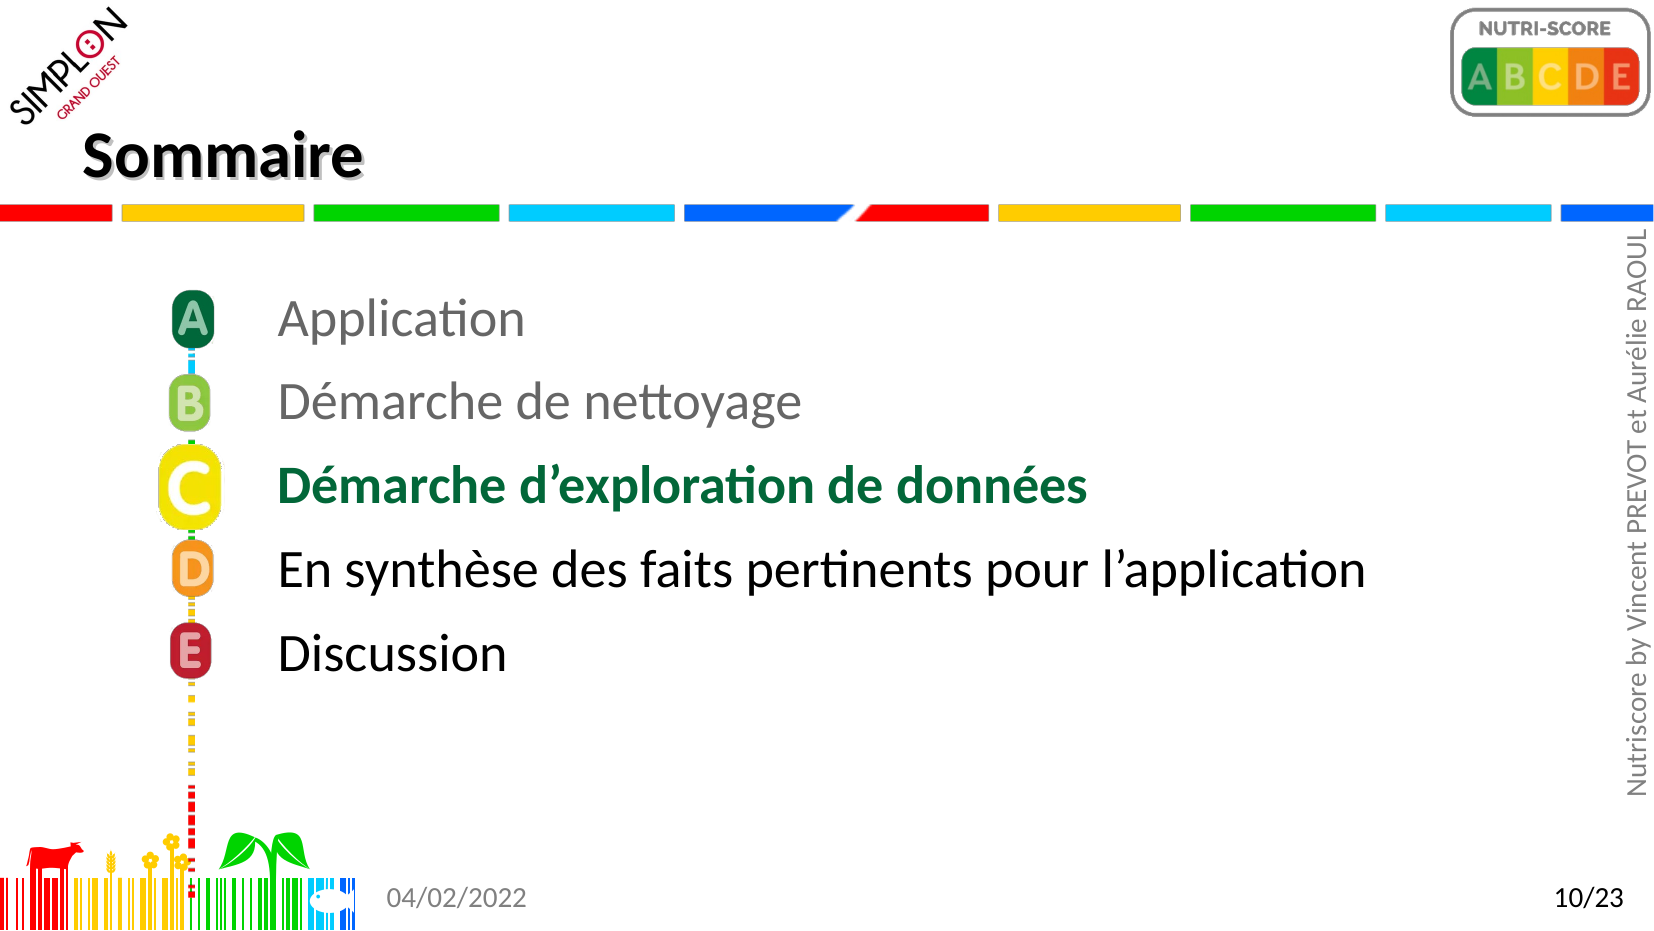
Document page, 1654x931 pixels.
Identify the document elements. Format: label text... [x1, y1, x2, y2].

picture [0, 200, 1654, 225]
picture [2, 2, 147, 147]
picture [0, 373, 355, 930]
picture [171, 289, 215, 349]
title Sommaire [82, 108, 1571, 213]
list Application Démarche de nettoyage Démarche d’exploration de données En synthèse des faits pertinents pour l’application Discussion [206, 295, 1577, 827]
picture [1448, 4, 1654, 119]
